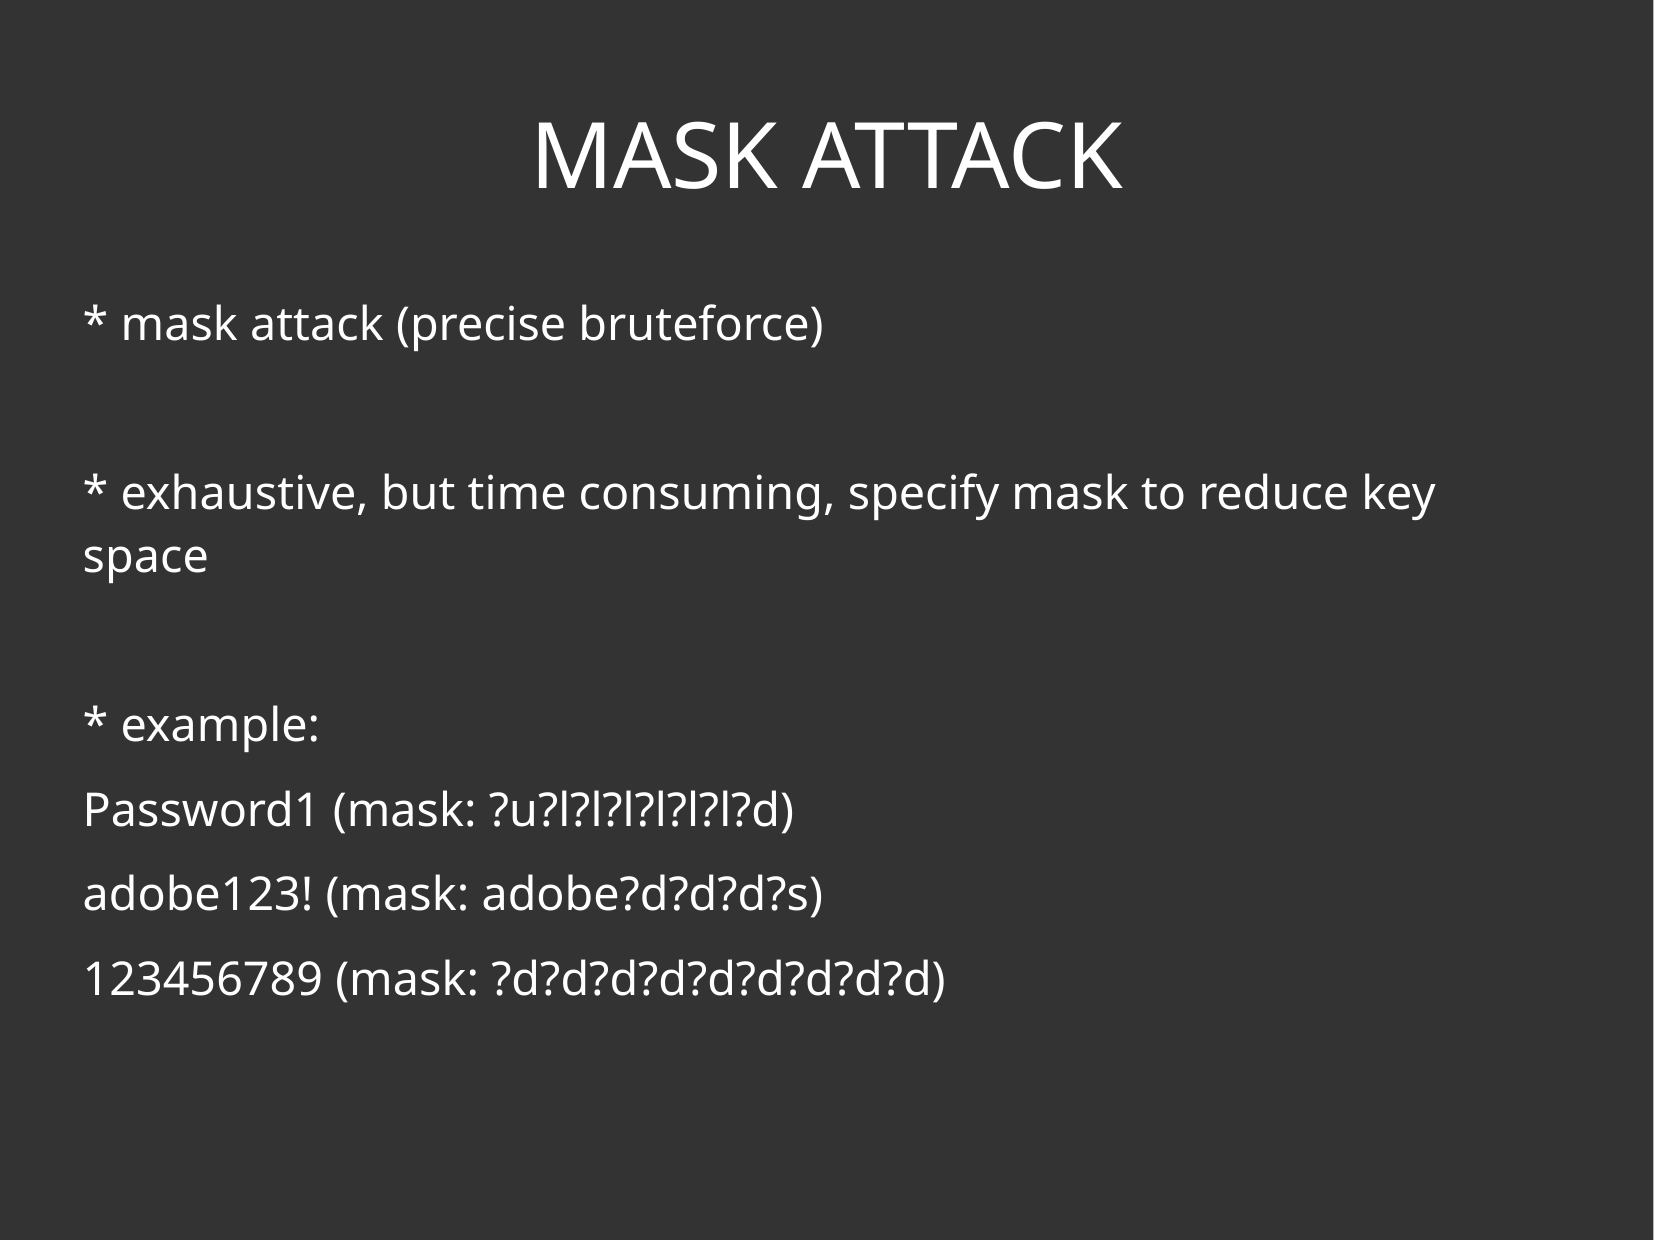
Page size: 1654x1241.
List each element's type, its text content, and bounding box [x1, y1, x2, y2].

title MASK ATTACK [82, 49, 1571, 257]
list * mask attack (precise bruteforce) * exhaustive, but time consuming, specify mask to reduce key space * example: Password1 (mask: ?u?l?l?l?l?l?l?d) adobe123! (mask: adobe?d?d?d?s) 123456789 (mask: ?d?d?d?d?d?d?d?d?d) [82, 290, 1571, 1010]
